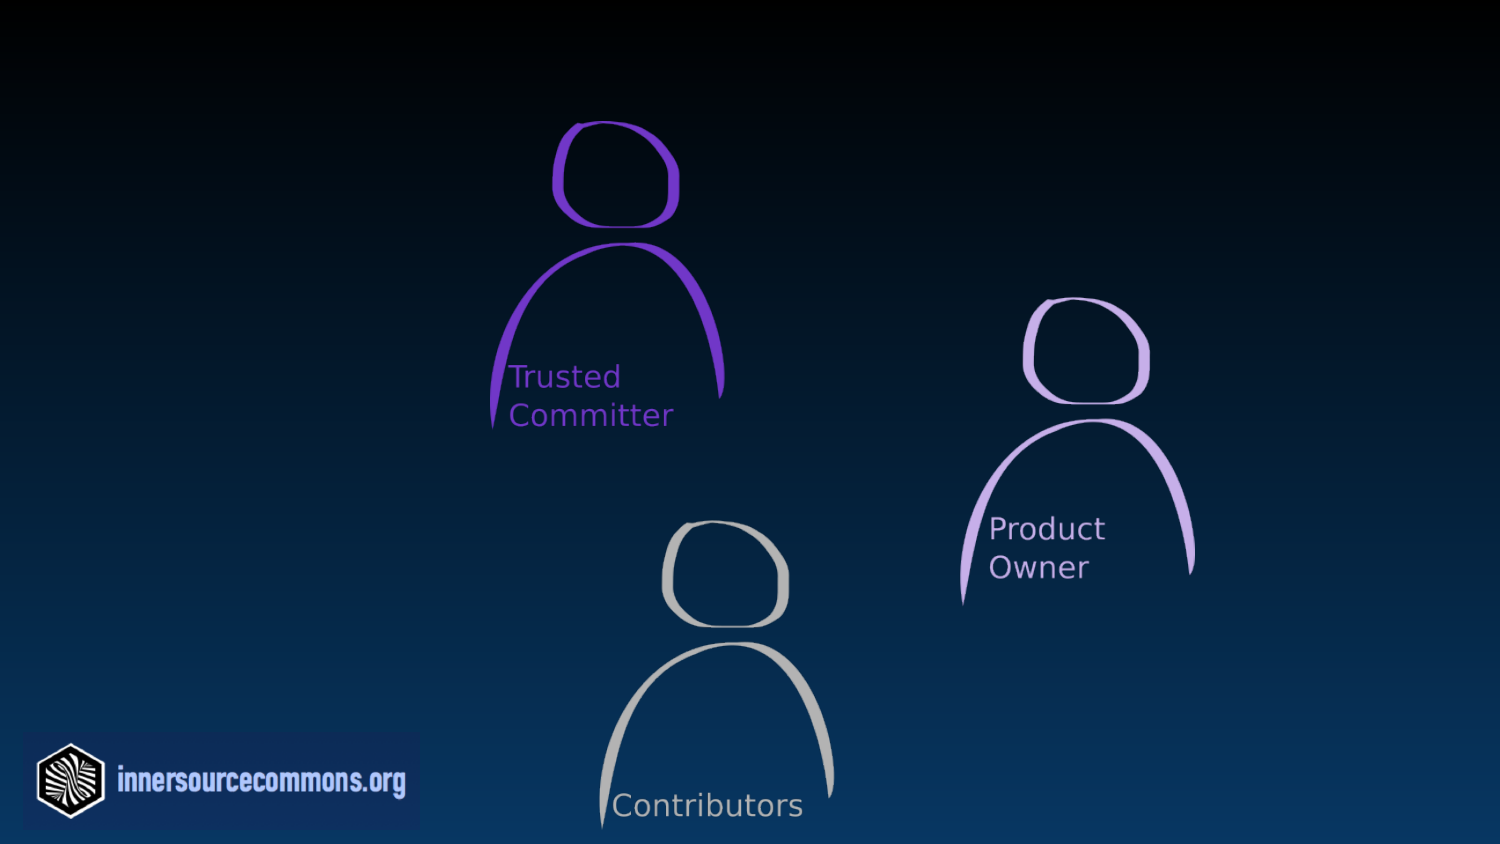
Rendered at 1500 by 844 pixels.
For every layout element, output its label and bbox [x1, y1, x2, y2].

picture [490, 121, 1195, 830]
picture [23, 732, 420, 830]
